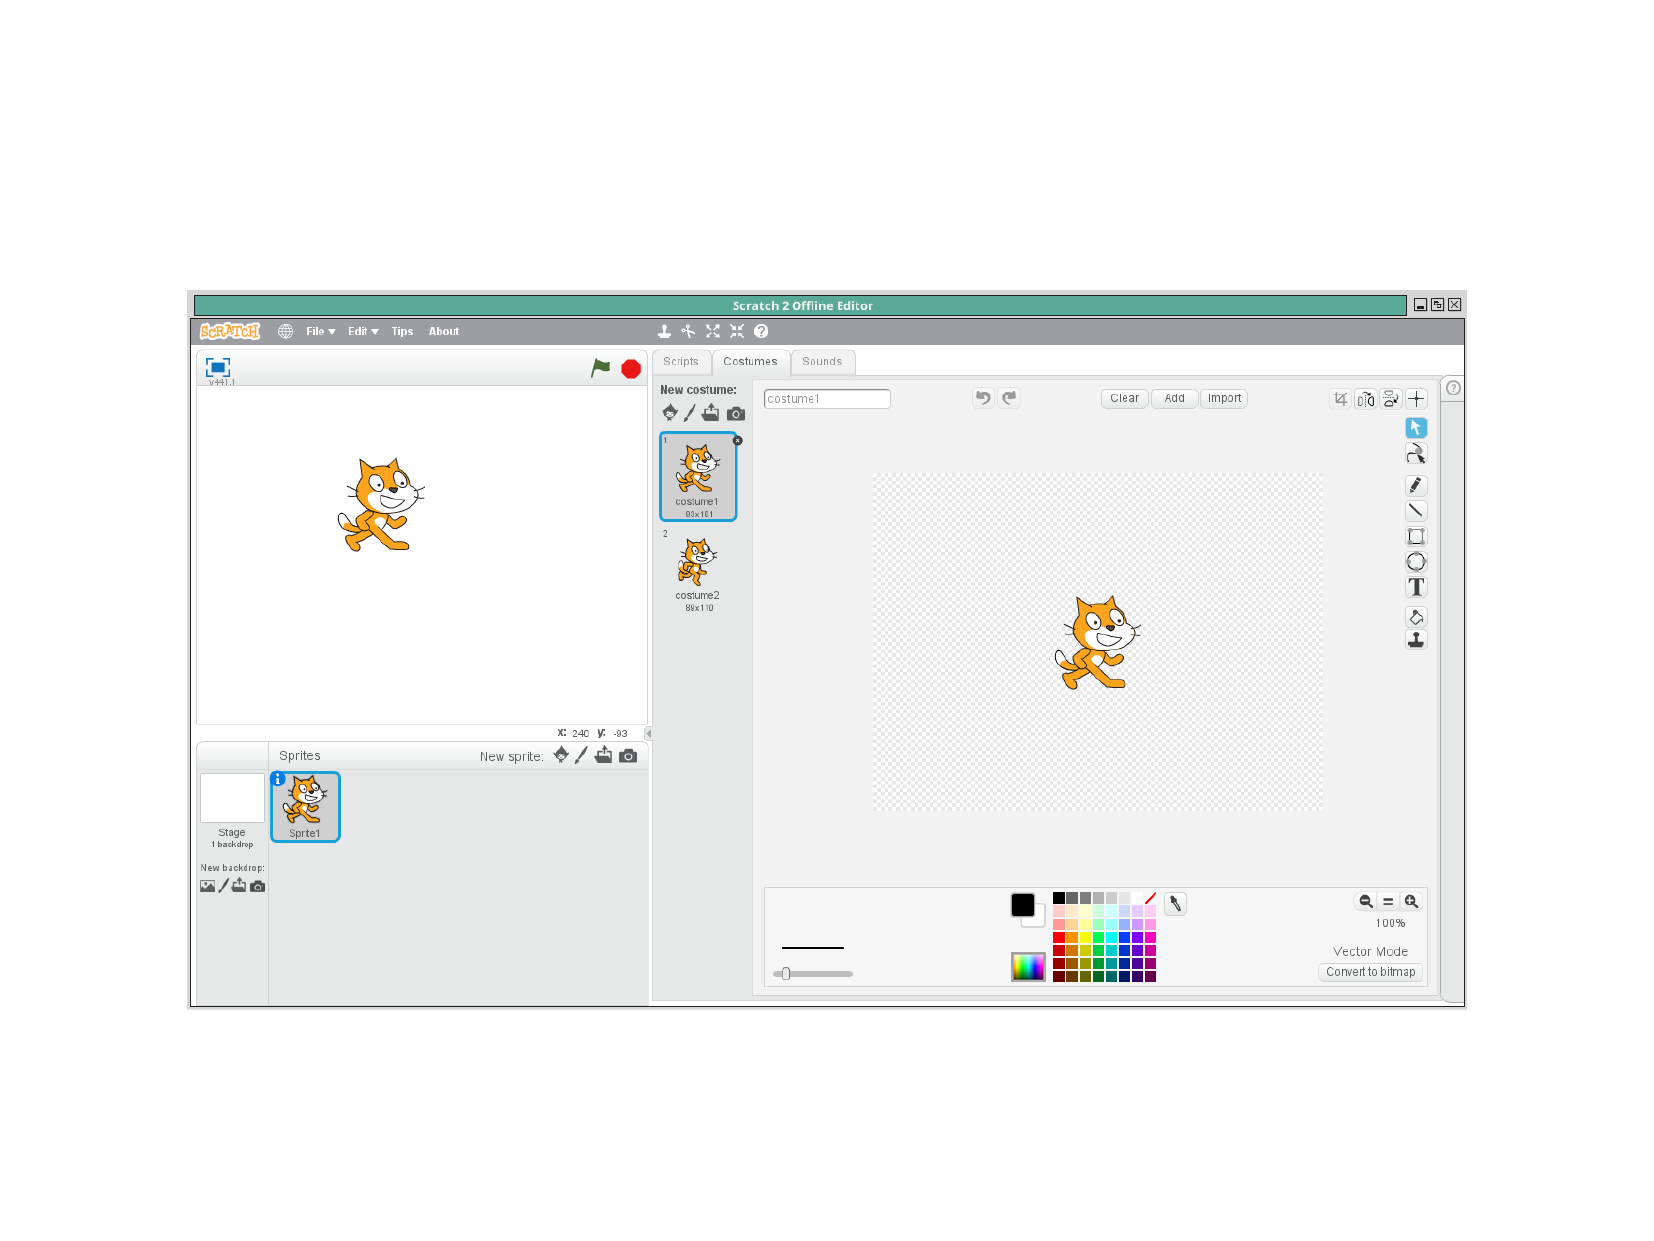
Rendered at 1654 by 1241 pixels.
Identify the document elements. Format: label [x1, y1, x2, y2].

picture [187, 290, 1467, 1010]
